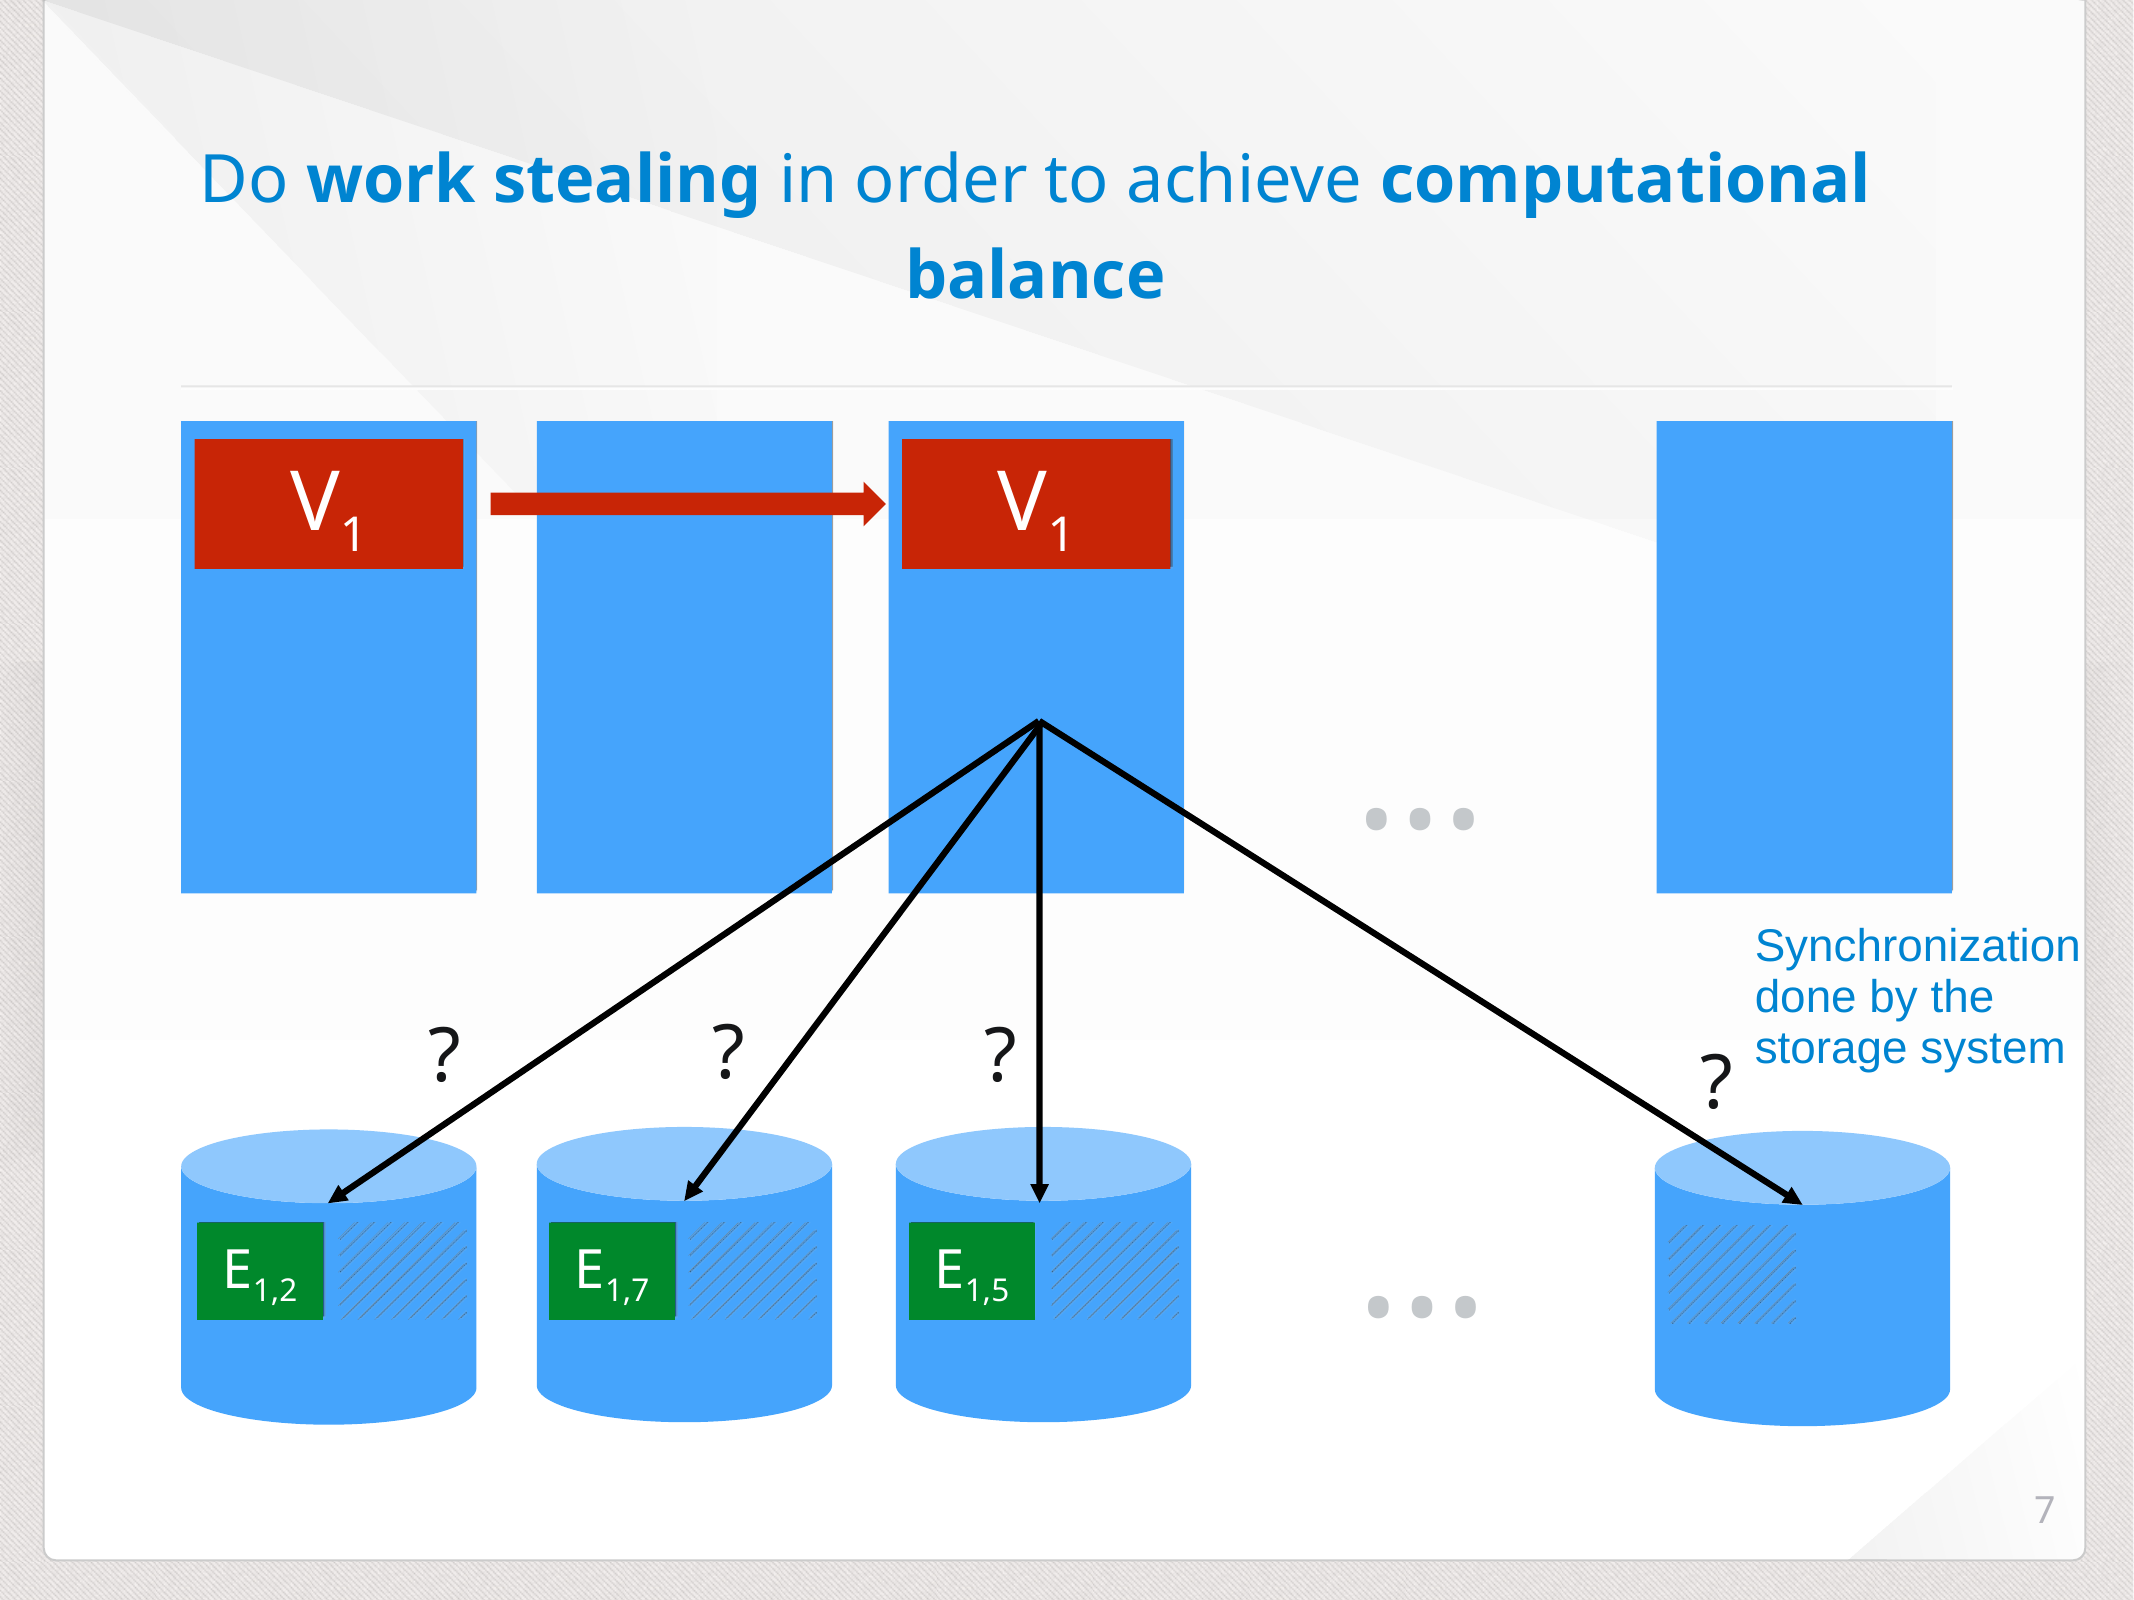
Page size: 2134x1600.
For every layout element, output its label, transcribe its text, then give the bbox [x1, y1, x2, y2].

text_box [1043, 728, 1184, 894]
text_box E1,5 [909, 1222, 1035, 1320]
text_box [919, 738, 1036, 894]
text_box [536, 1165, 833, 1423]
text_box [888, 421, 1184, 818]
title Do work stealing in order to achieve computational balance [150, 151, 1921, 361]
text_box ? [976, 980, 1026, 1105]
text_box [888, 731, 1031, 894]
slide_number <number> [1909, 1476, 2071, 1548]
text_box E1,7 [549, 1222, 675, 1320]
text_box V1 [902, 439, 1171, 569]
text_box [791, 866, 832, 894]
text_box ? [1692, 1007, 1742, 1132]
text_box [1656, 421, 1952, 894]
text_box [181, 421, 477, 894]
text_box [490, 421, 886, 894]
text_box … [1348, 1101, 1498, 1358]
text_box V1 [194, 439, 463, 569]
picture [0, 0, 2134, 1600]
text_box [1654, 1169, 1951, 1427]
text_box ? [703, 977, 754, 1102]
text_box ? [419, 980, 470, 1105]
text_box E1,2 [197, 1222, 323, 1320]
text_box … [1345, 613, 1495, 871]
text_box [895, 1165, 1192, 1423]
text_box [181, 1170, 477, 1425]
text_box Synchronization done by the storage system [1740, 912, 2116, 1126]
